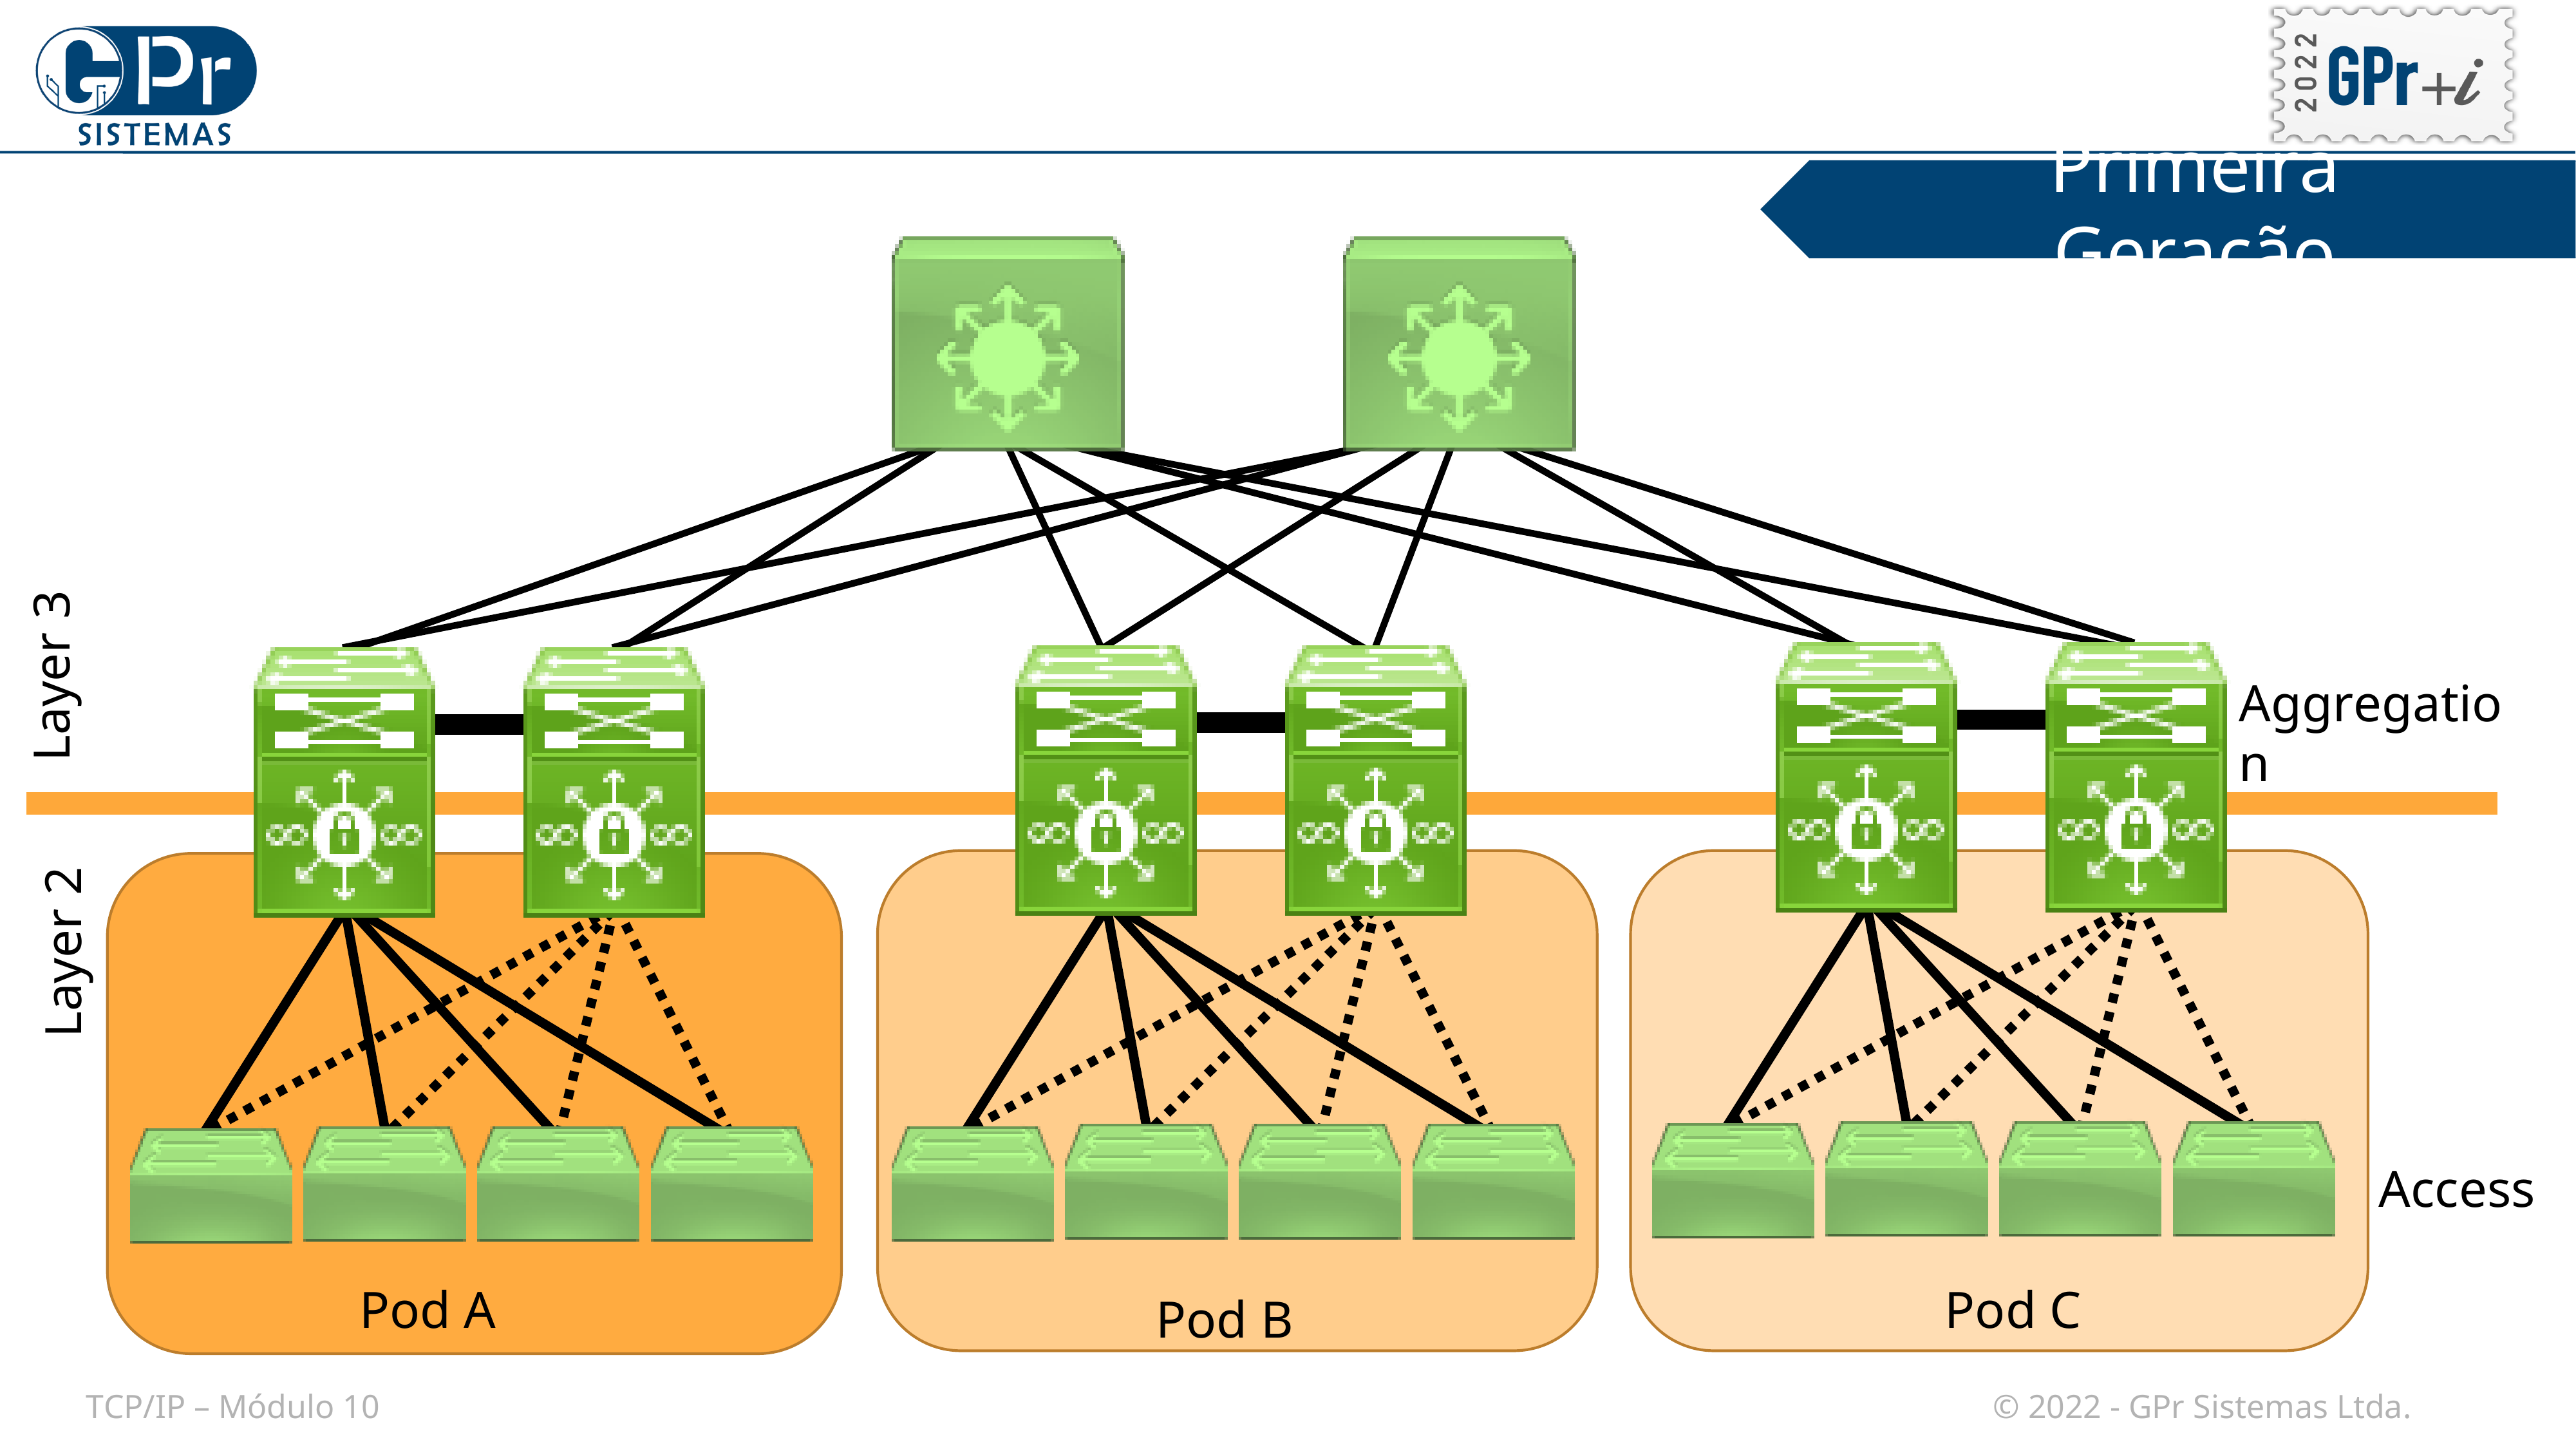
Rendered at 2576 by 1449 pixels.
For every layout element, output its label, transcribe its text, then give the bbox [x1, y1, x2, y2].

text_box [877, 850, 1597, 1351]
picture [1413, 1098, 1575, 1261]
picture [477, 1101, 639, 1263]
picture [130, 1103, 292, 1265]
picture [303, 1101, 466, 1263]
picture [1825, 1095, 1988, 1258]
text_box Access [2369, 1152, 2573, 1223]
picture [1343, 225, 1576, 459]
picture [651, 1101, 813, 1263]
text_box [2332, 160, 2576, 258]
text_box Aggregation [2270, 666, 2517, 737]
picture [1065, 1098, 1228, 1261]
picture [2173, 1095, 2335, 1258]
text_box [1761, 160, 2058, 258]
text_box [107, 853, 841, 1354]
picture [892, 225, 1125, 459]
text_box Layer 3 [14, 562, 86, 772]
picture [1729, 642, 2270, 913]
text_box Pod C [1935, 1273, 2098, 1344]
text_box Layer 2 [26, 838, 97, 1048]
picture [1652, 1097, 1814, 1260]
text_box [1630, 850, 2368, 1351]
picture [2268, 4, 2519, 145]
text_box Pod B [1146, 1283, 1309, 1354]
picture [969, 645, 1509, 916]
picture [34, 26, 257, 147]
picture [1239, 1098, 1401, 1261]
picture [207, 647, 747, 918]
text_box Primeira Geração [1895, 157, 2495, 256]
text_box Pod A [350, 1273, 512, 1344]
picture [892, 1101, 1054, 1263]
picture [1999, 1095, 2161, 1258]
